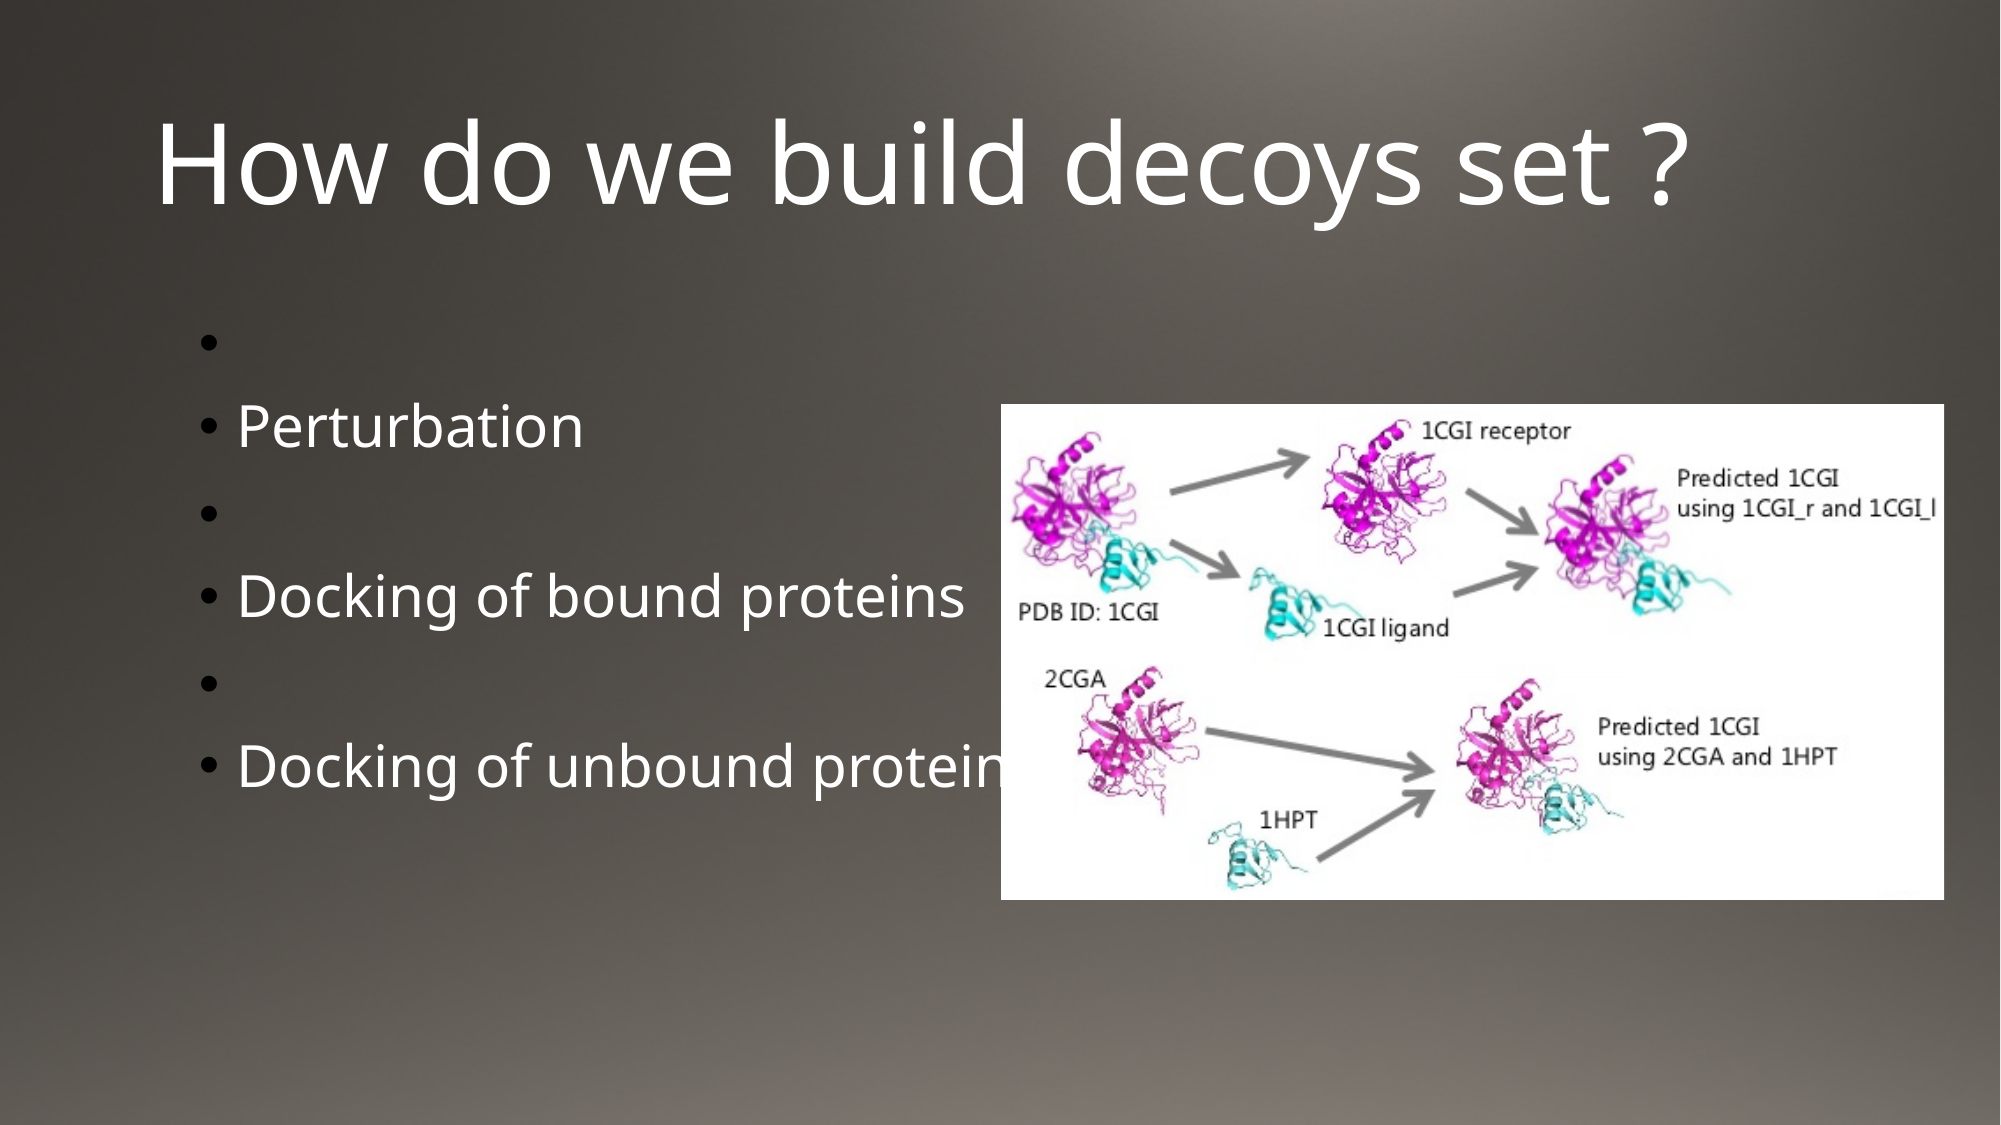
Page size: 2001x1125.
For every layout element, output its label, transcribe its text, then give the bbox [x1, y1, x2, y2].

title How do we build decoys set ? [137, 59, 1863, 278]
picture [1001, 404, 1945, 901]
list Perturbation Docking of bound proteins Docking of unbound proteins [183, 299, 1863, 1014]
